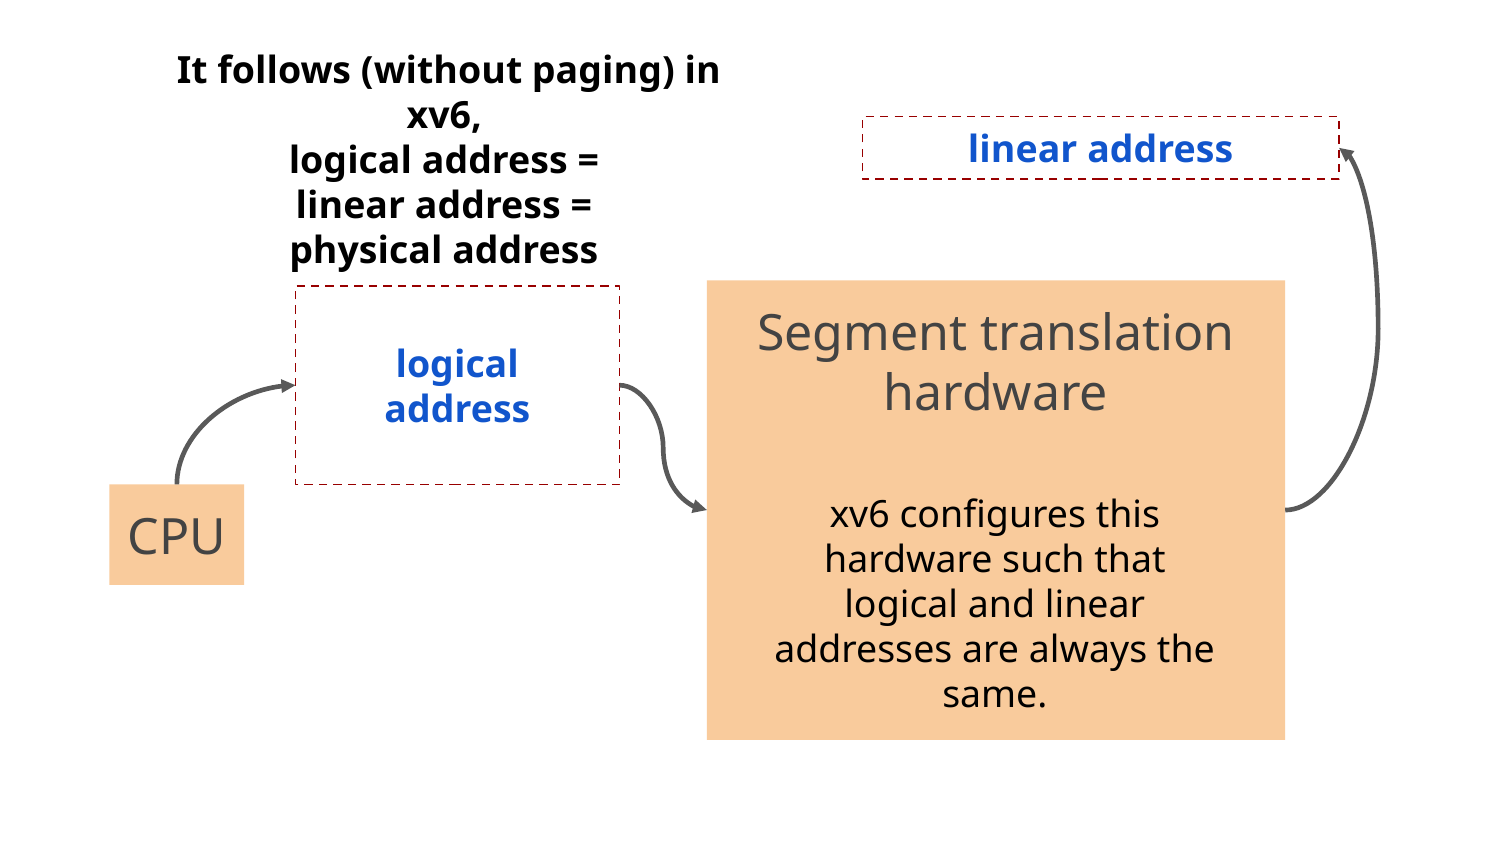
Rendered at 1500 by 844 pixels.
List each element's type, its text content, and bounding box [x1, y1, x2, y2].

text_box linear address [862, 116, 1339, 180]
text_box xv6 configures this hardware such that logical and linear addresses are always the same. [749, 528, 1240, 677]
text_box logical address [313, 357, 602, 413]
text_box CPU [109, 484, 245, 585]
text_box Segment translation hardware [706, 280, 1286, 740]
text_box It follows (without paging) in xv6, logical address = linear address = physical address [130, 68, 768, 249]
